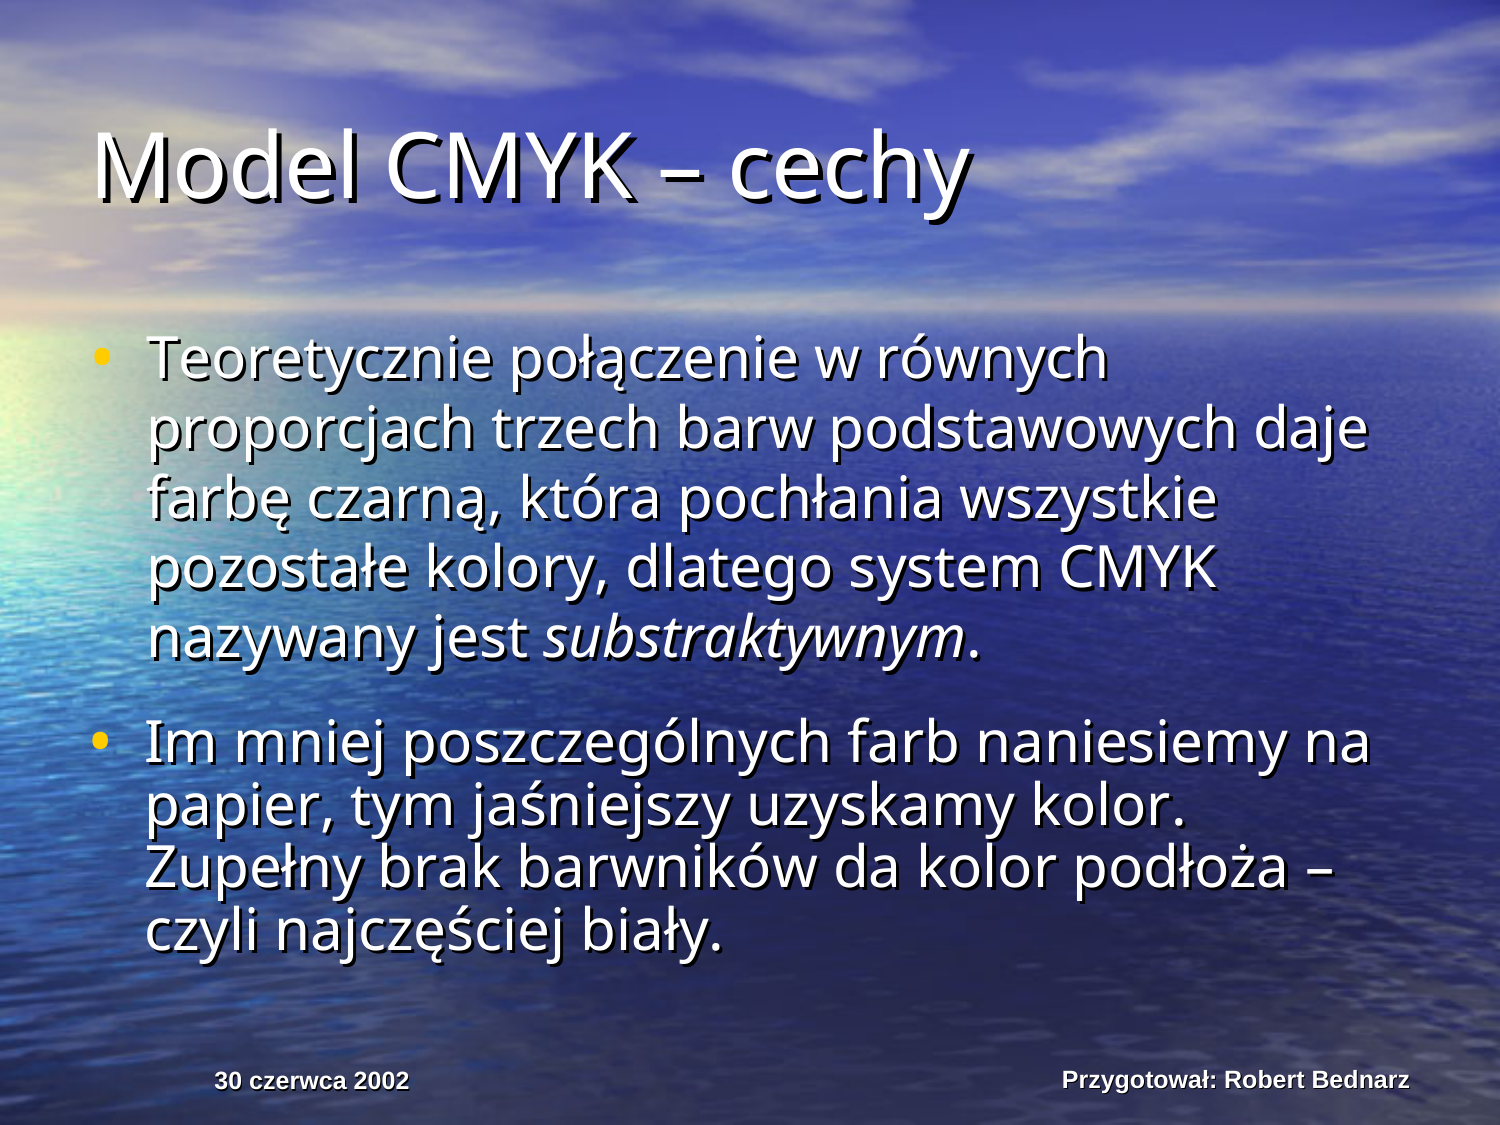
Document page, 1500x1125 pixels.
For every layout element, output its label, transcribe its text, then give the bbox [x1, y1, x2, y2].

text_box Im mniej poszczególnych farb naniesiemy na papier, tym jaśniejszy uzyskamy kolor. Zupełny brak barwników da kolor podłoża – czyli najczęściej biały. [73, 704, 1424, 988]
title Model CMYK – cechy [75, 47, 1426, 276]
picture [0, 0, 1500, 1125]
list Teoretycznie połączenie w równych proporcjach trzech barw podstawowych daje farbę czarną, która pochłania wszystkie pozostałe kolory, dlatego system CMYK nazywany jest substraktywnym. [75, 312, 1426, 693]
